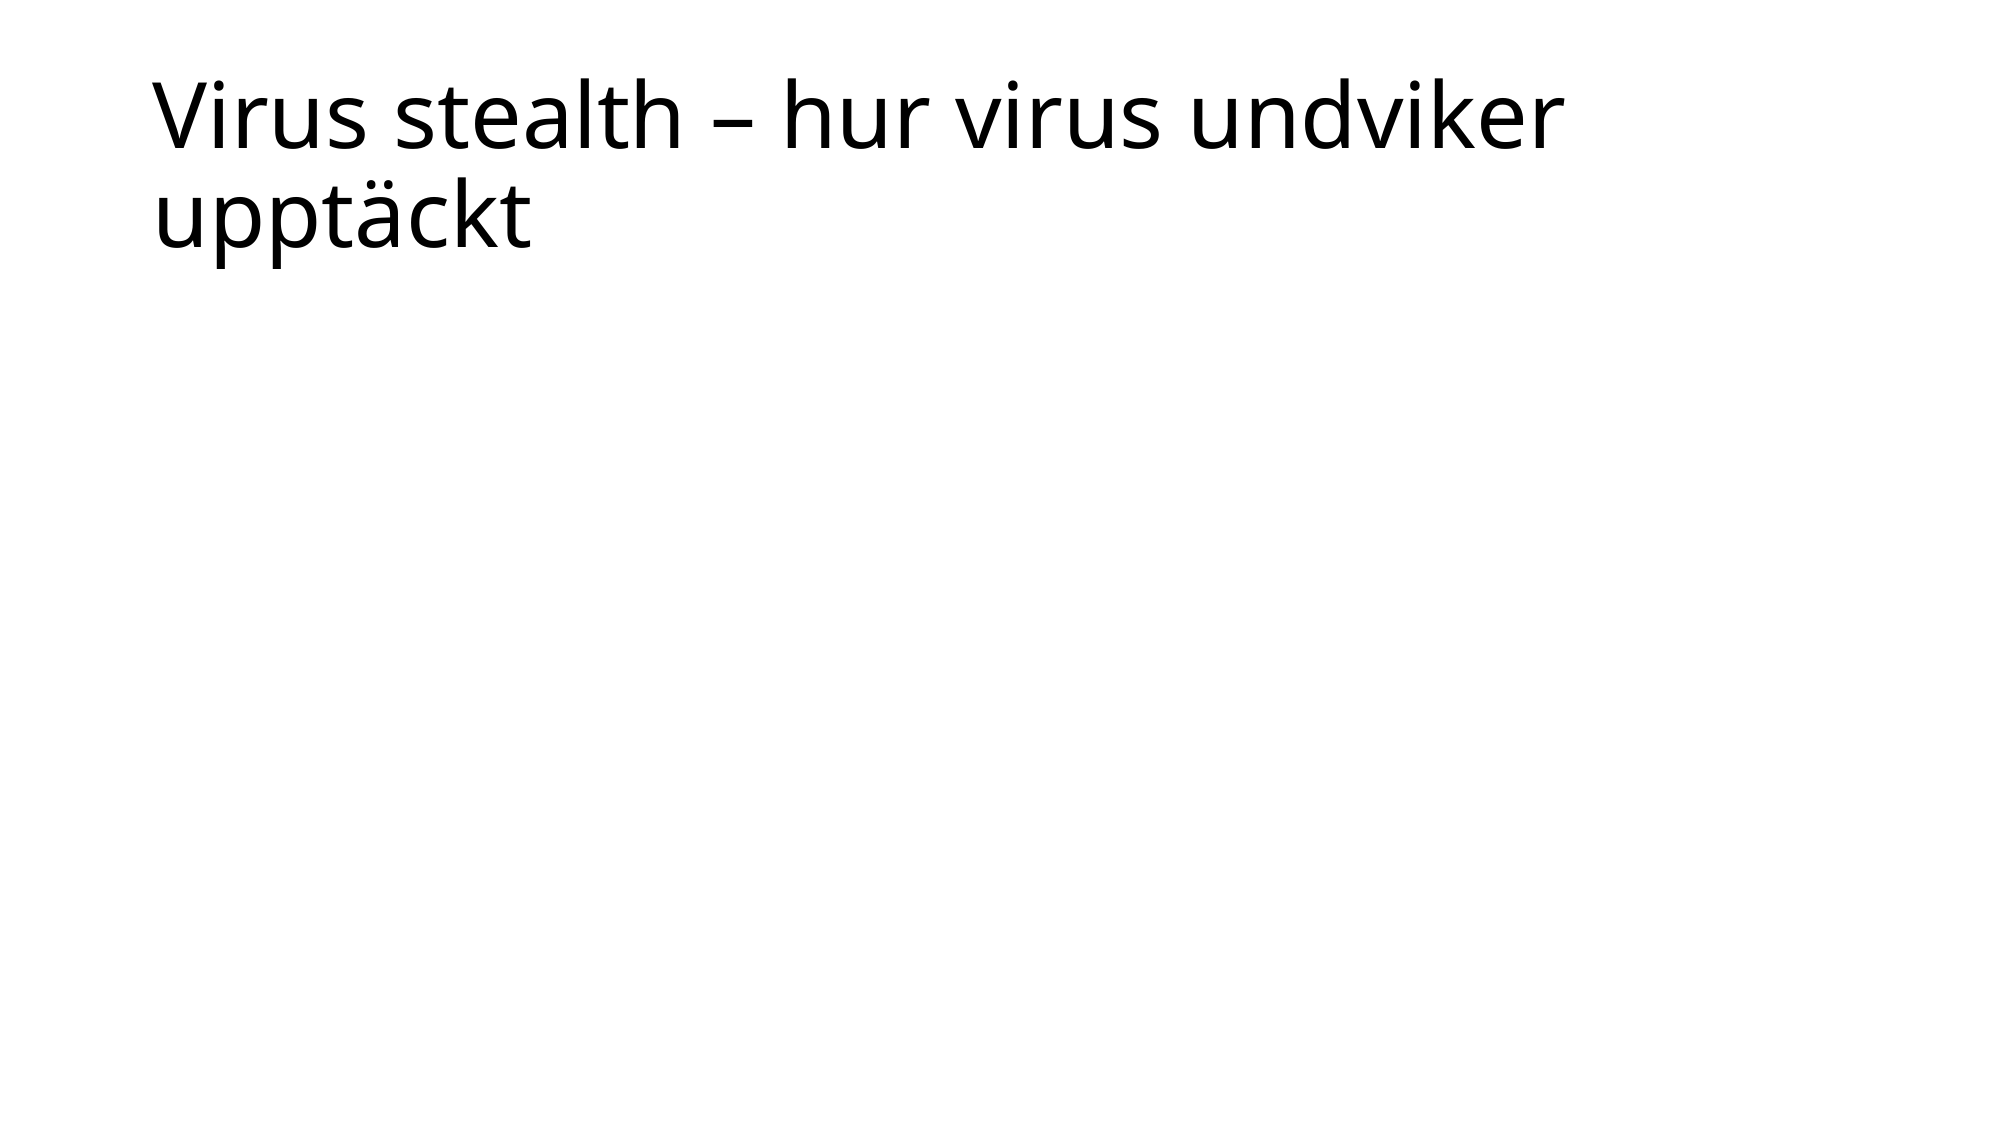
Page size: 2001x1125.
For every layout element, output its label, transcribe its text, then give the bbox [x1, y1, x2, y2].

title Virus stealth – hur virus undviker upptäckt [137, 59, 1863, 278]
